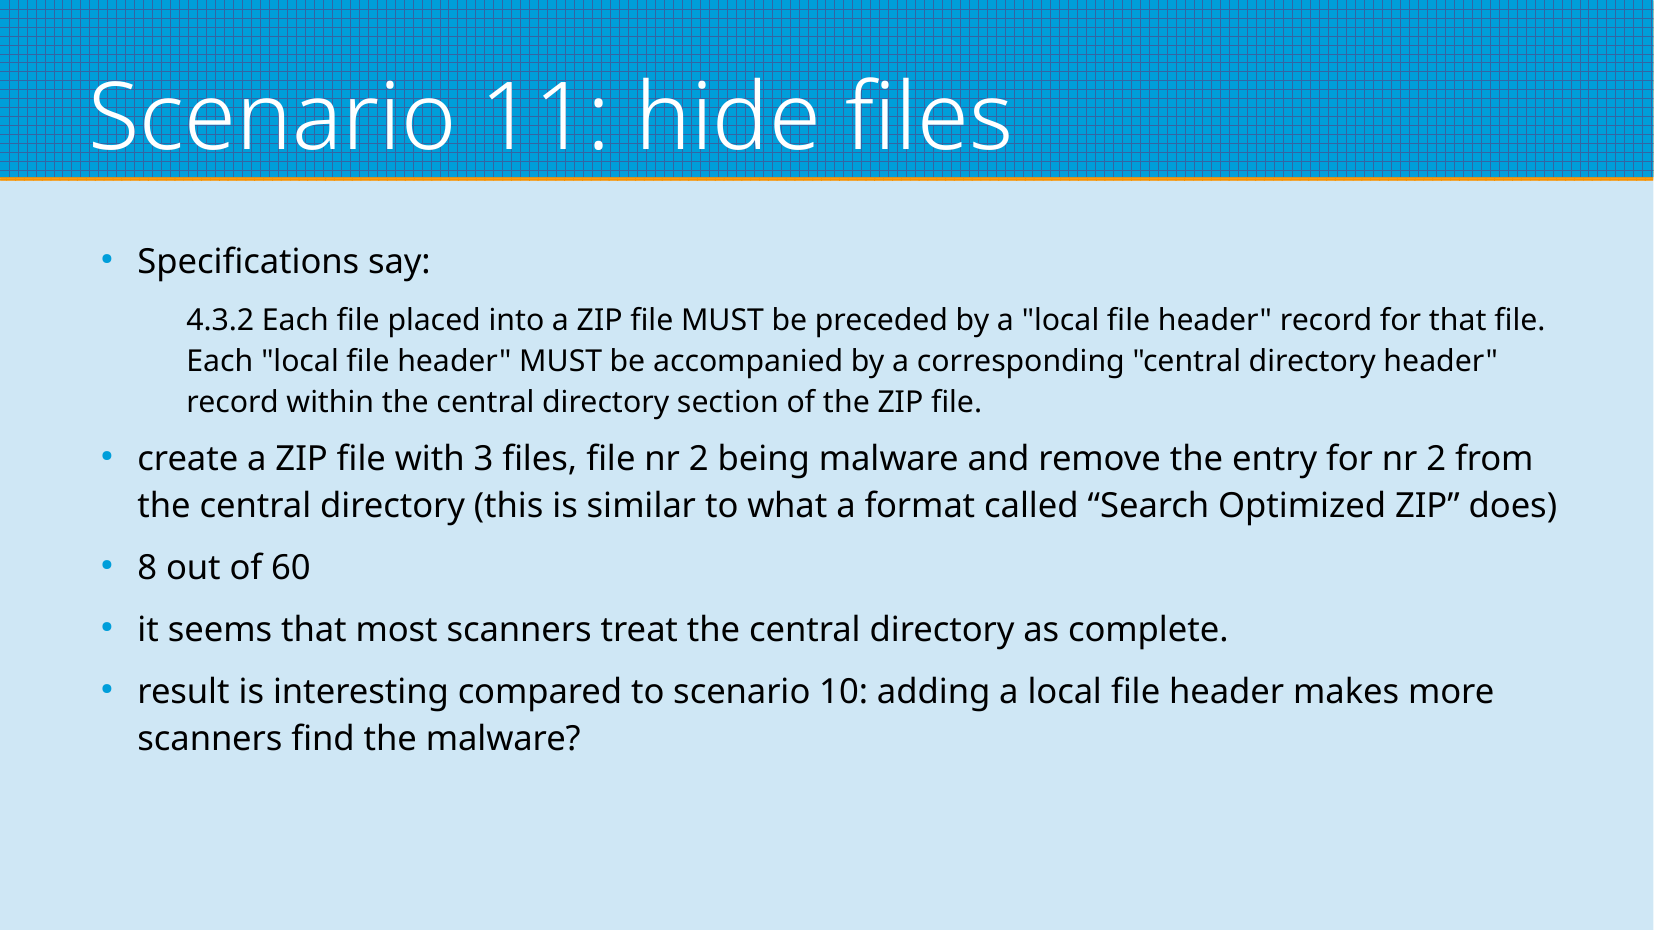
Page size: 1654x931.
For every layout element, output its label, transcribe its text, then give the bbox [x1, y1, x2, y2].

list Specifications say: 4.3.2 Each file placed into a ZIP file MUST be preceded by a "local file header" record for that file. Each "local file header" MUST be accompanied by a corresponding "central directory header" record within the central directory section of the ZIP file. create a ZIP file with 3 files, file nr 2 being malware and remove the entry for nr 2 from the central directory (this is similar to what a format called “Search Optimized ZIP” does) 8 out of 60 it seems that most scanners treat the central directory as complete. result is interesting compared to scenario 10: adding a local file header makes more scanners find the malware? [88, 236, 1565, 813]
title Scenario 11: hide files [88, 14, 1565, 178]
